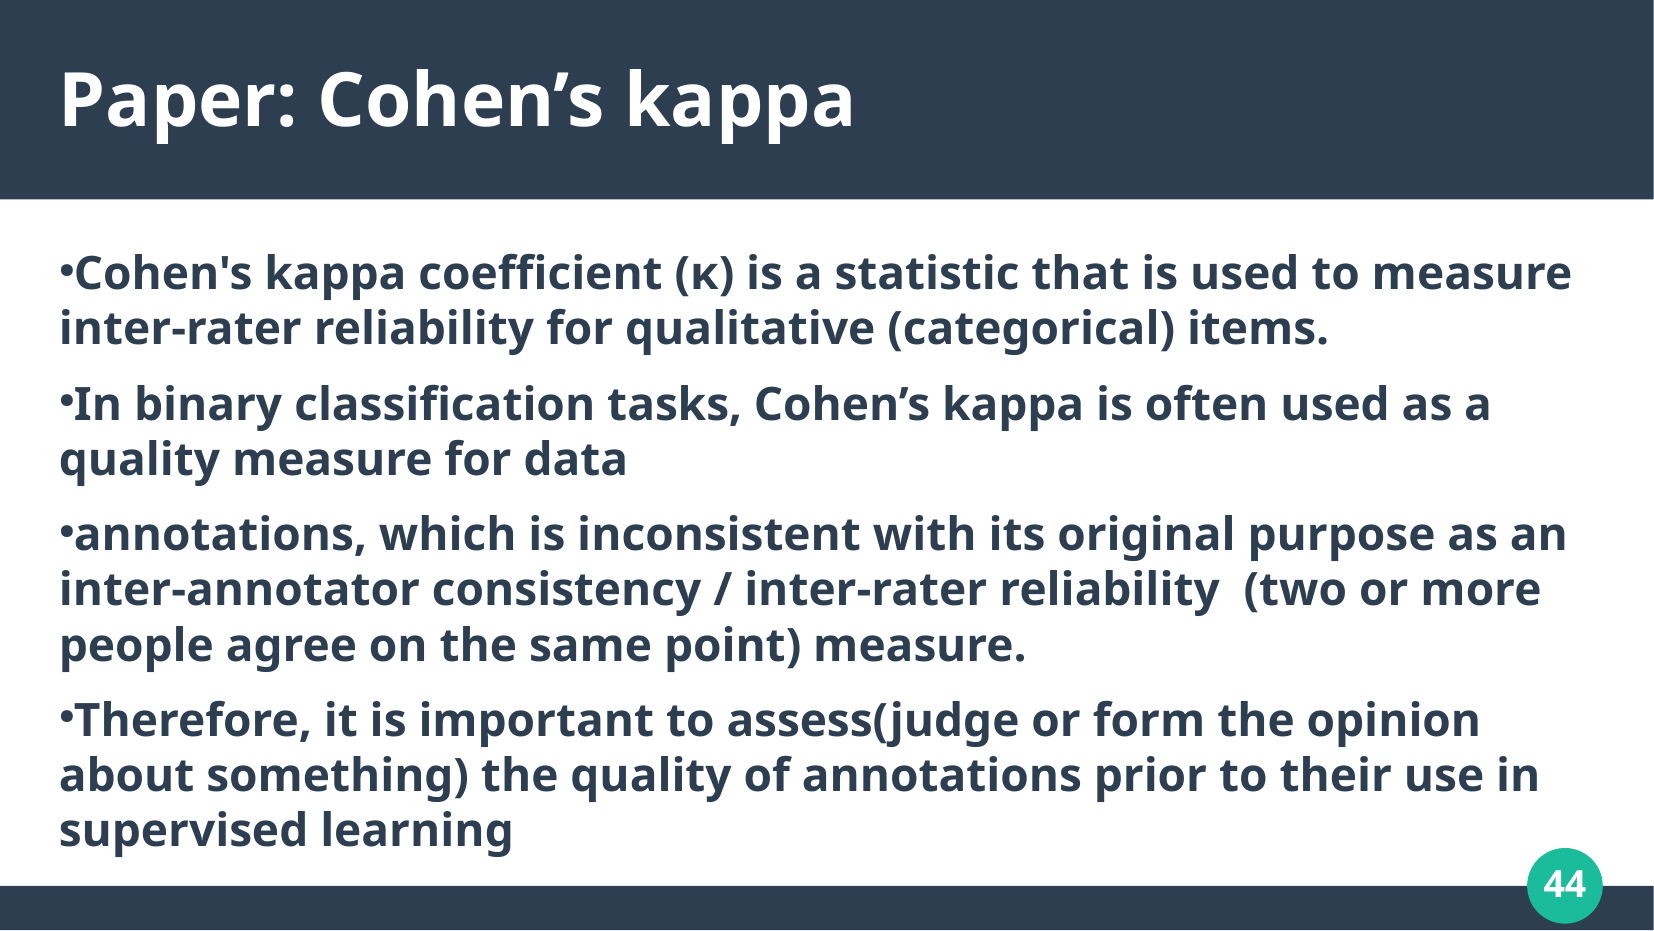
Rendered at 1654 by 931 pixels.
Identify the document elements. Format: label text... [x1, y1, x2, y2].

list Cohen's kappa coefficient (κ) is a statistic that is used to measure inter-rater reliability for qualitative (categorical) items. In binary classification tasks, Cohen’s kappa is often used as a quality measure for data annotations, which is inconsistent with its original purpose as an inter-annotator consistency / inter-rater reliability (two or more people agree on the same point) measure. Therefore, it is important to assess(judge or form the opinion about something) the quality of annotations prior to their use in supervised learning [59, 243, 1595, 864]
title Paper: Cohen’s kappa [59, 37, 1595, 155]
